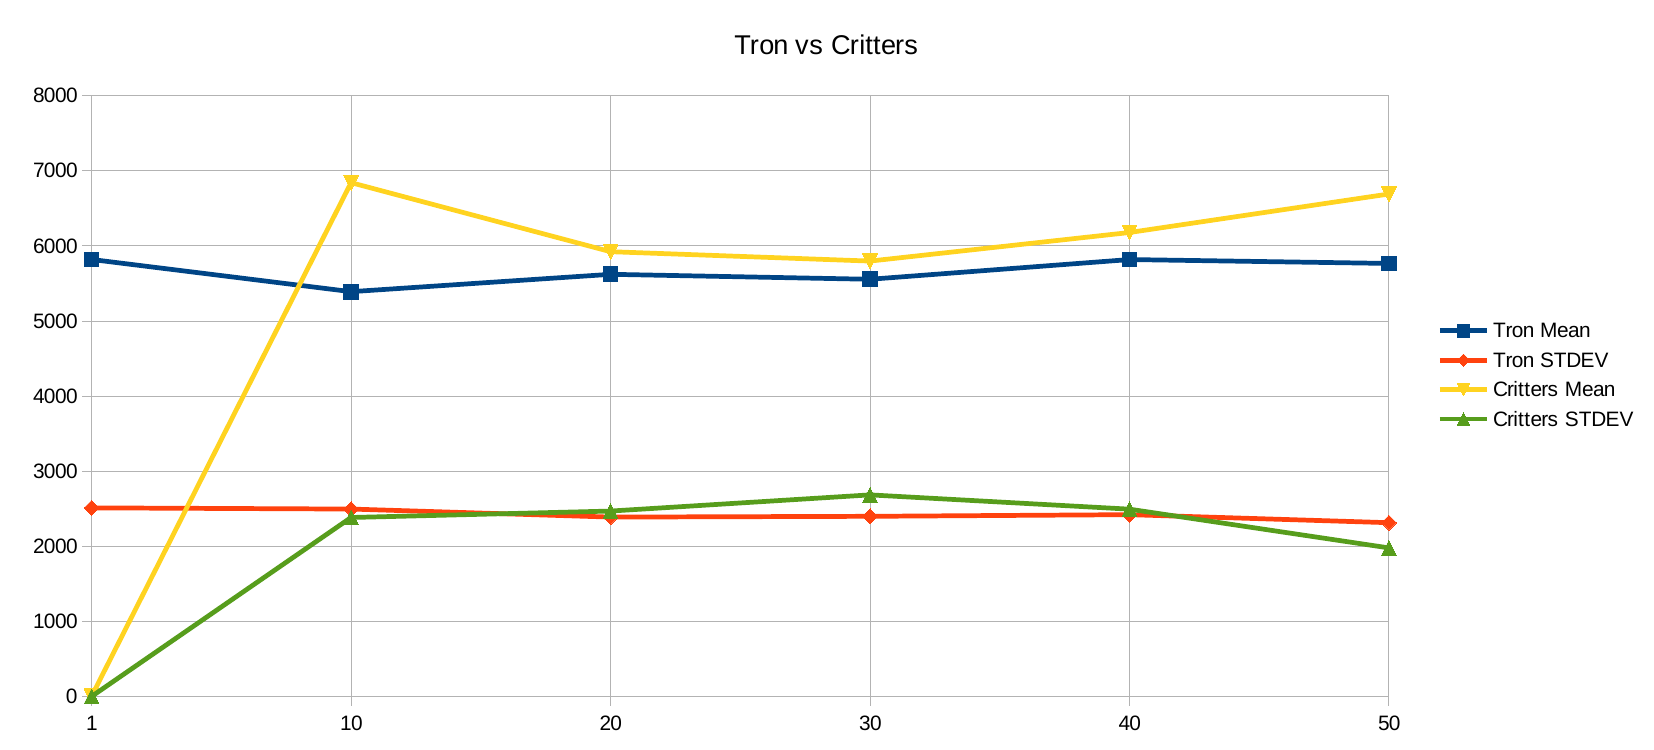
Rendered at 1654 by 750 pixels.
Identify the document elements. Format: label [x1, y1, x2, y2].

chart [0, 0, 1653, 750]
